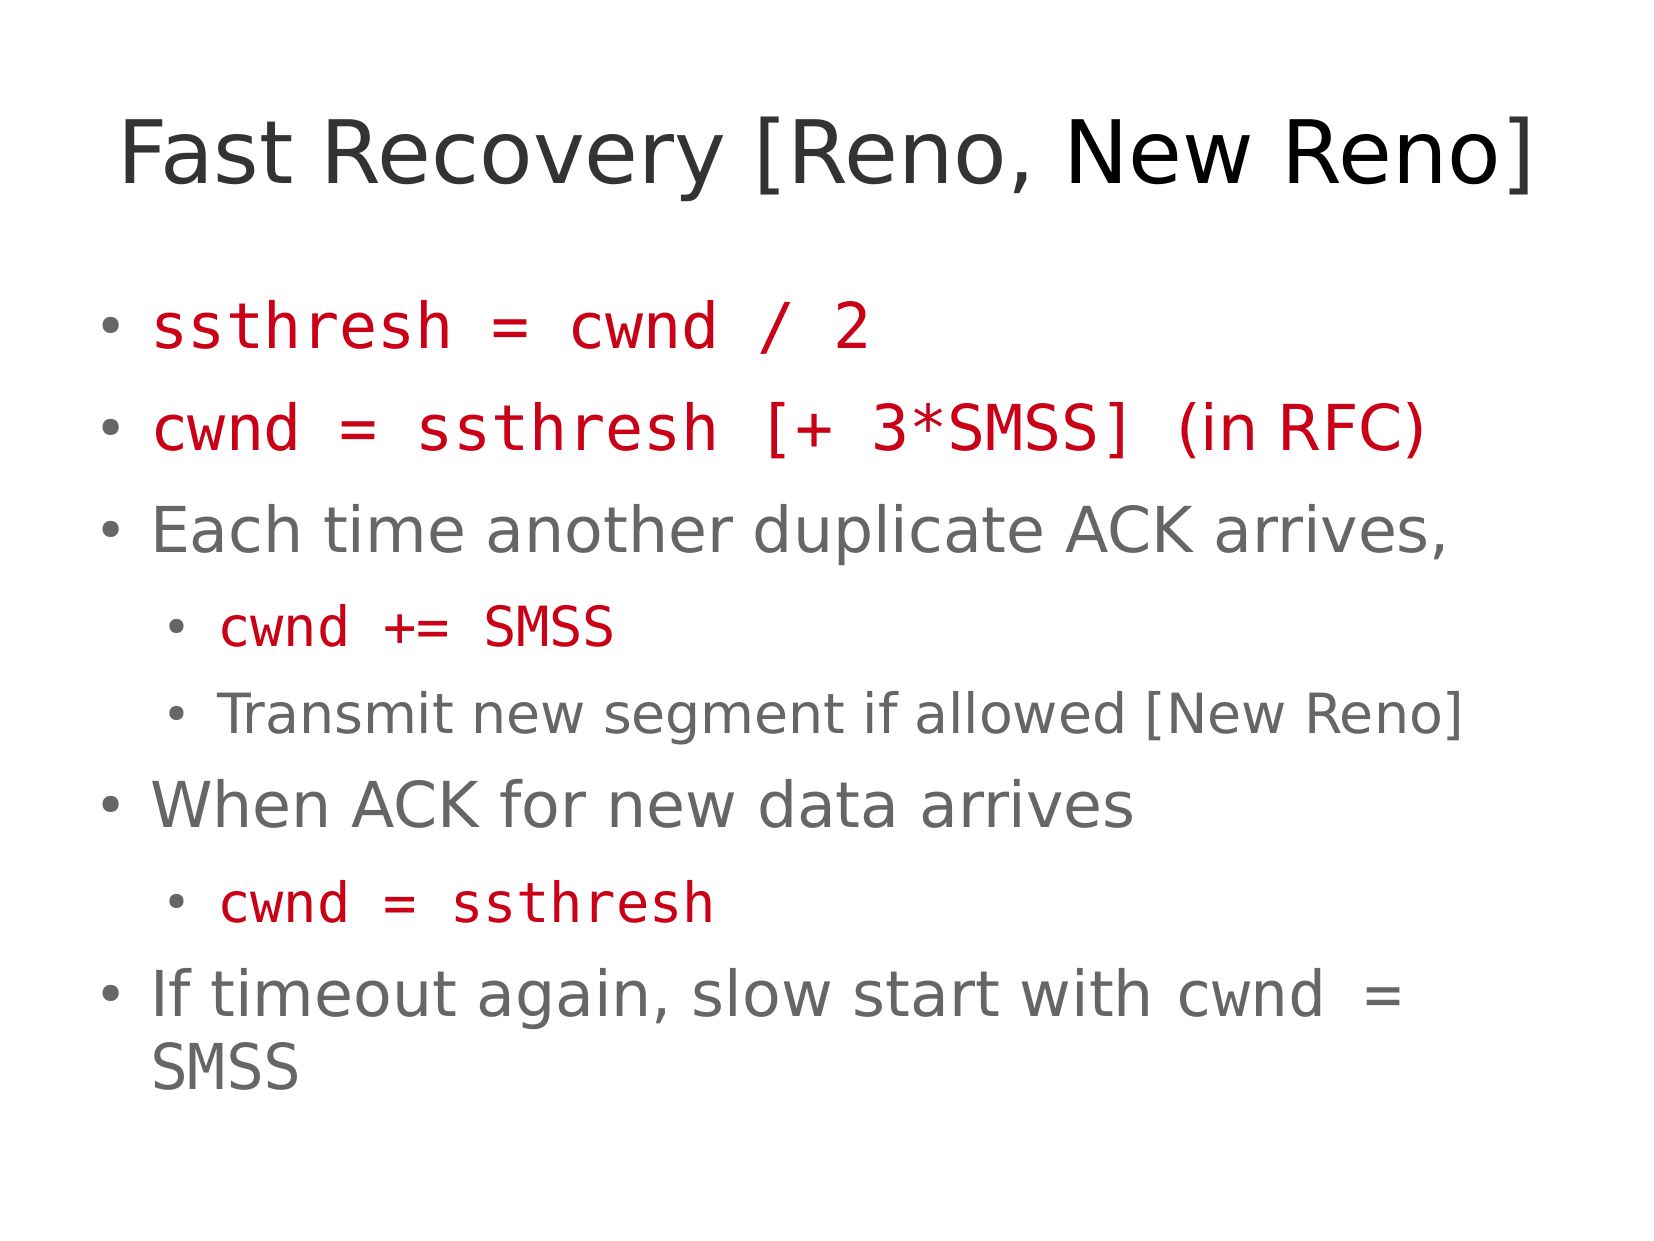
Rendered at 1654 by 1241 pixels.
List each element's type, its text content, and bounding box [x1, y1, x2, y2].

list ssthresh = cwnd / 2 cwnd = ssthresh [+ 3*SMSS] (in RFC) Each time another duplicate ACK arrives, cwnd += SMSS Transmit new segment if allowed [New Reno] When ACK for new data arrives cwnd = ssthresh If timeout again, slow start with cwnd = SMSS [82, 290, 1571, 1109]
title Fast Recovery [Reno, New Reno] [82, 49, 1571, 257]
